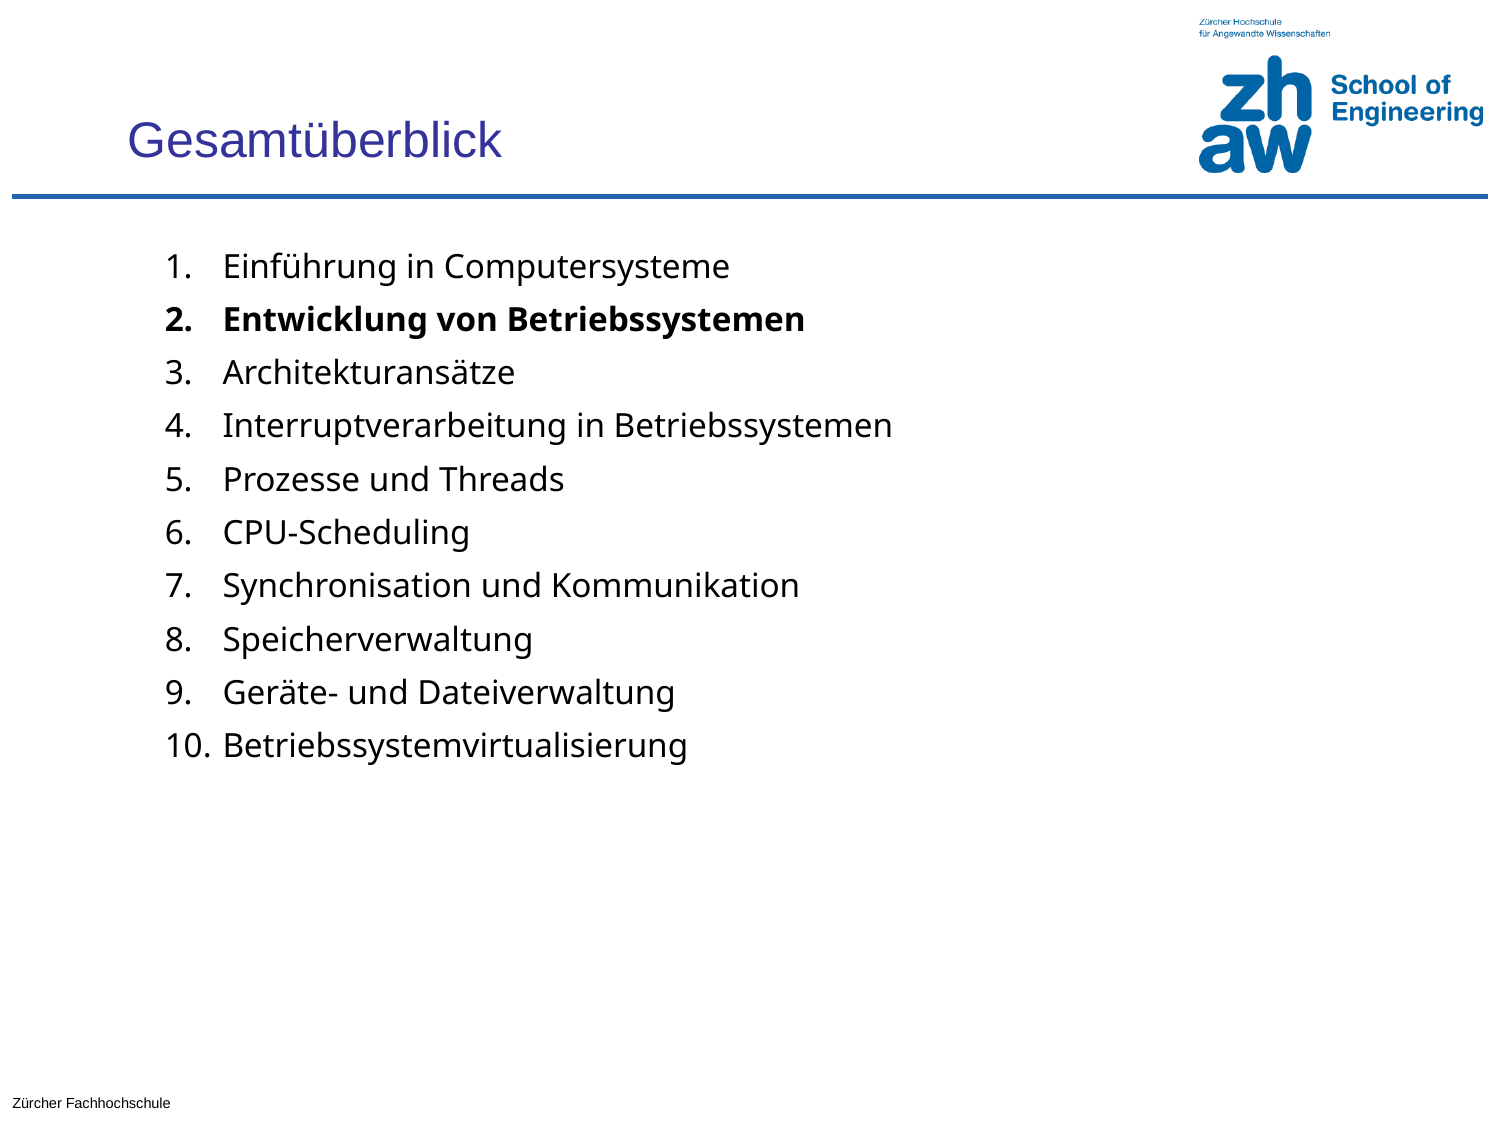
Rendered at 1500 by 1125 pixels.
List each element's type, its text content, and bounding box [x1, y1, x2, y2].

picture [1199, 19, 1483, 173]
title Gesamtüberblick [112, 50, 1391, 175]
text_box Einführung in Computersysteme Entwicklung von Betriebssystemen Architekturansätze Interruptverarbeitung in Betriebssystemen Prozesse und Threads CPU-Scheduling Synchronisation und Kommunikation Speicherverwaltung Geräte- und Dateiverwaltung Betriebssystemvirtualisierung [149, 237, 1363, 1013]
